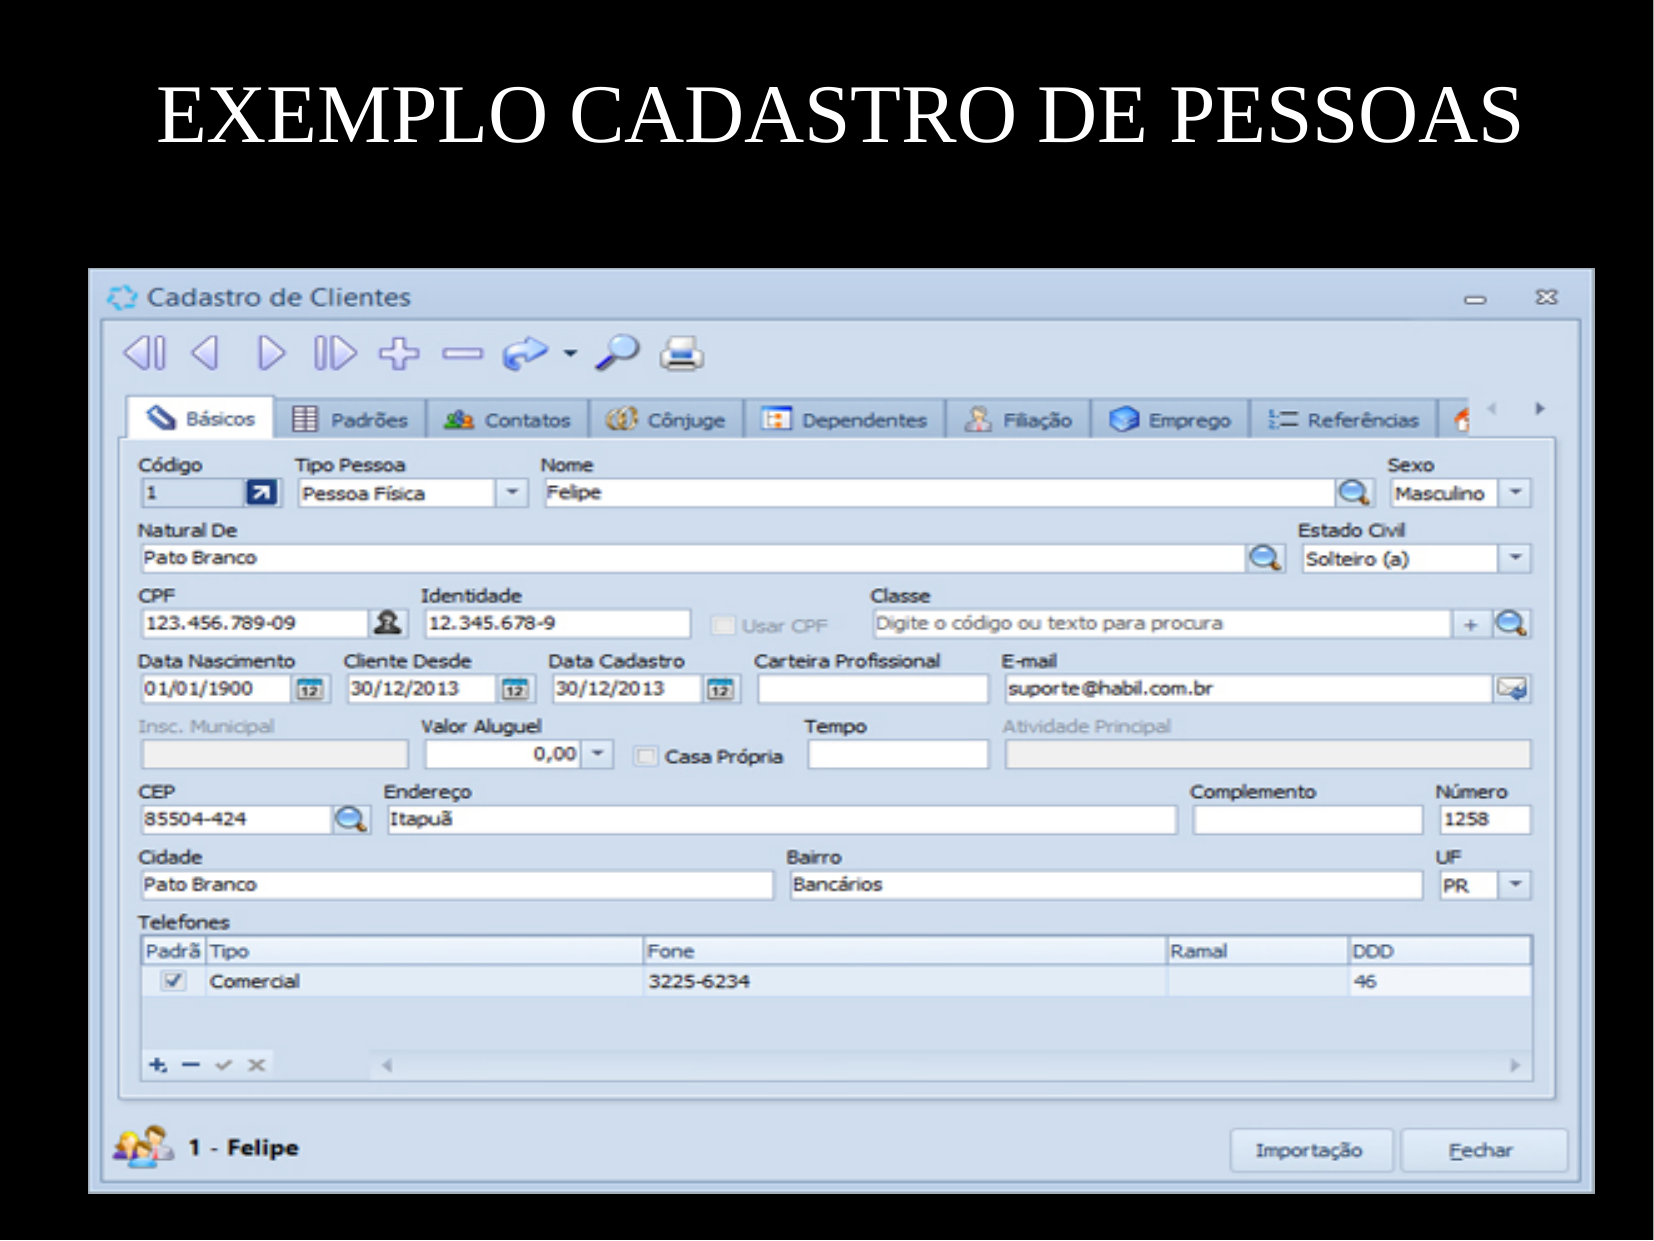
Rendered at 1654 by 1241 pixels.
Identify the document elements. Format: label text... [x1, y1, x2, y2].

picture [88, 268, 1595, 1194]
text_box EXEMPLO CADASTRO DE PESSOAS [141, 60, 1541, 268]
